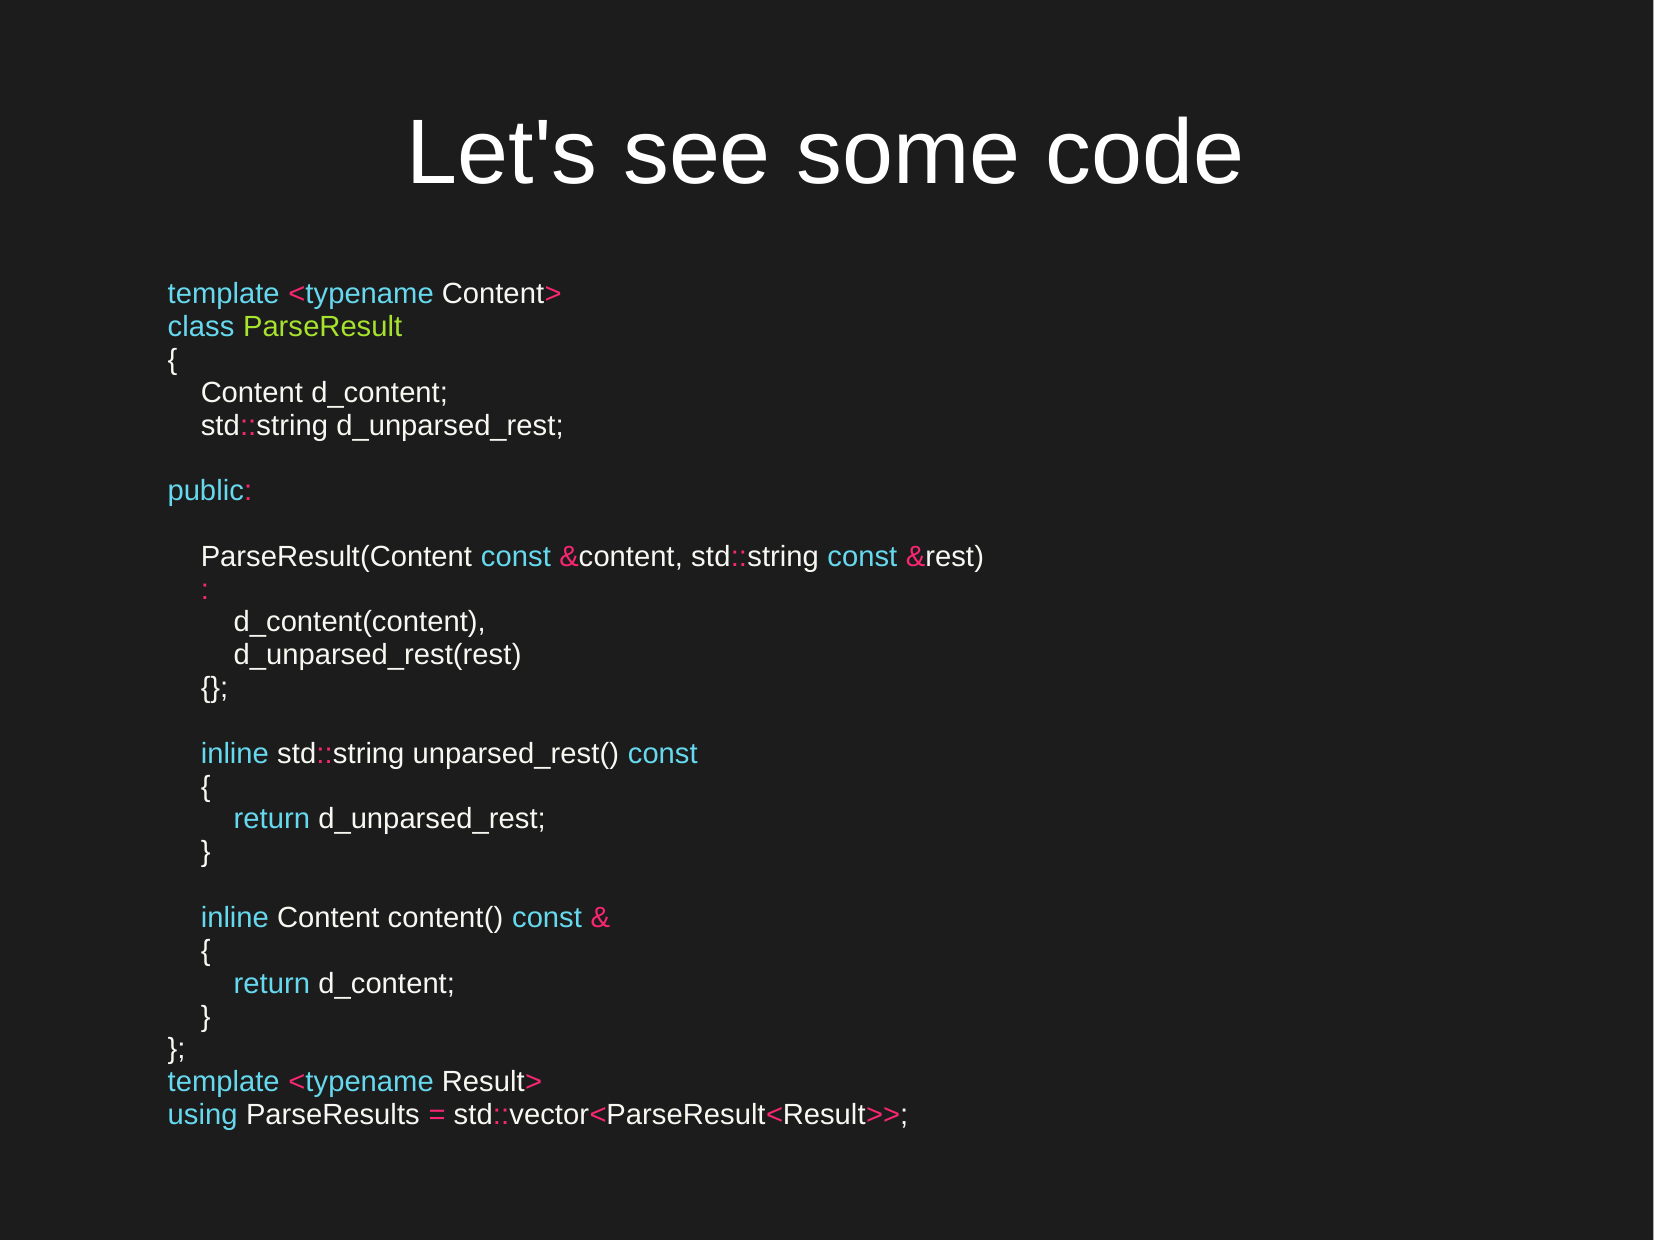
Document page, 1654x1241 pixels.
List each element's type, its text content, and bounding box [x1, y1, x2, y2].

title Let's see some code [82, 49, 1571, 256]
text_box template <typename Content> class ParseResult { Content d_content; std::string d_unparsed_rest; public: ParseResult(Content const &content, std::string const &rest) : d_content(content), d_unparsed_rest(rest) {}; inline std::string unparsed_rest() const { return d_unparsed_rest; } inline Content content() const & { return d_content; } }; template <typename Result> using ParseResults = std::vector<ParseResult<Result>>; [120, 270, 1561, 1174]
